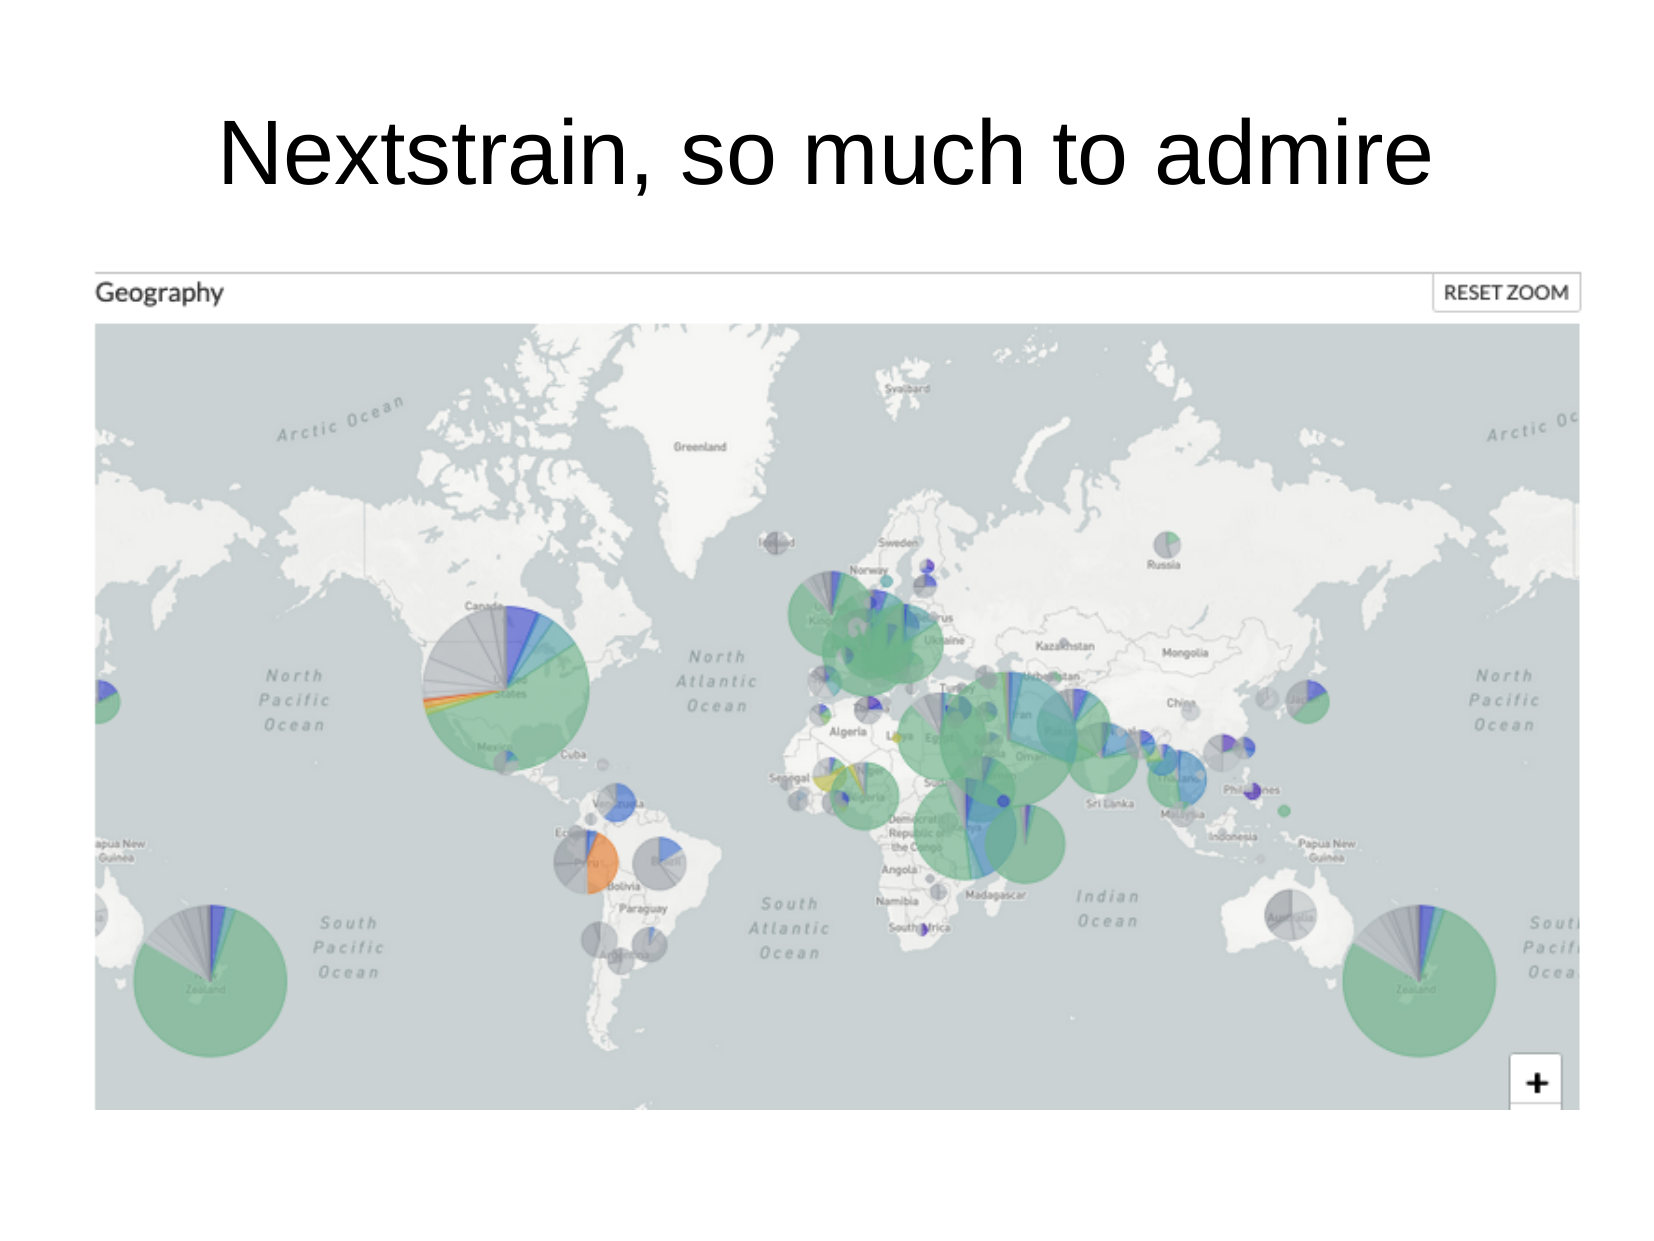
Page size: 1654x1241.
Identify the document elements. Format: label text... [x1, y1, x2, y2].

title Nextstrain, so much to admire [82, 49, 1571, 254]
picture [75, 254, 1621, 1111]
